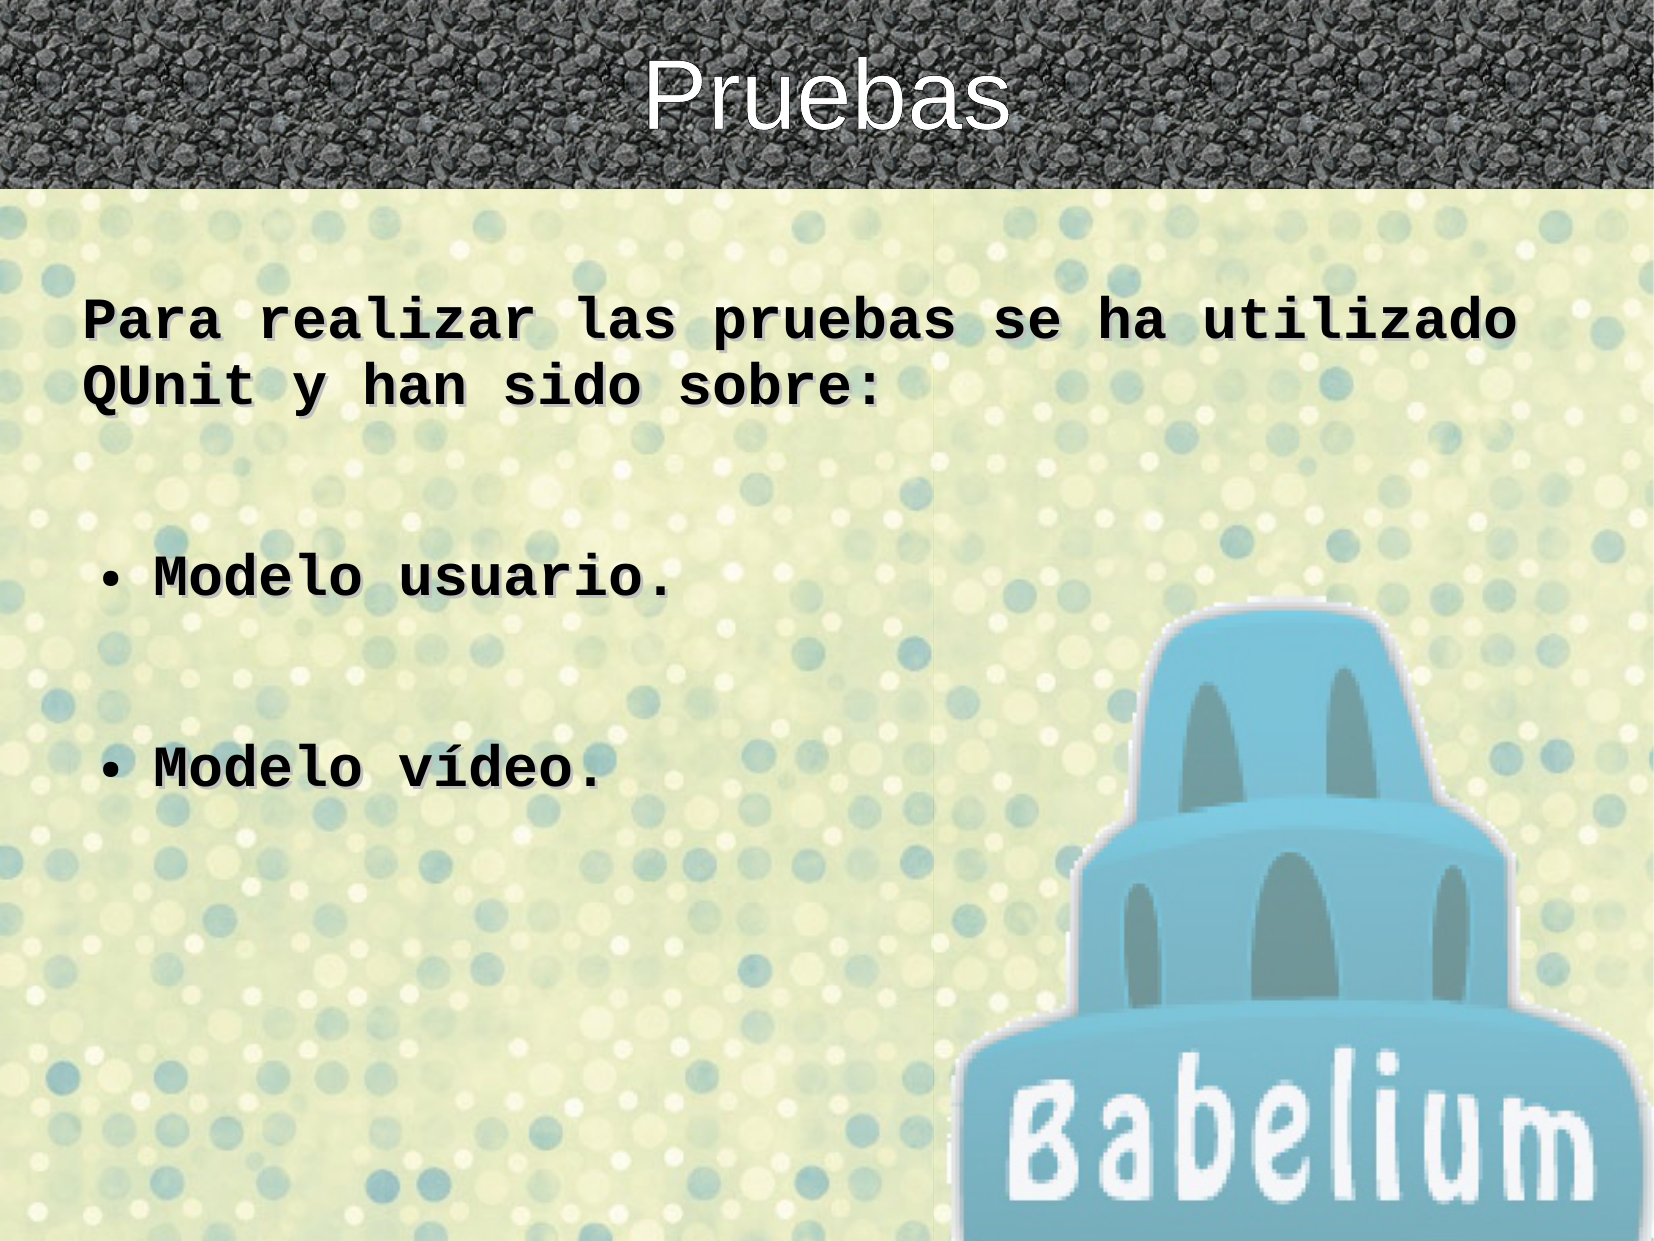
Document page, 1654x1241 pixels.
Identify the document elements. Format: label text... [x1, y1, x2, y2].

picture [0, 189, 1654, 1241]
list Para realizar las pruebas se ha utilizado QUnit y han sido sobre: Modelo usuario. Modelo vídeo. [82, 290, 1571, 1010]
title Pruebas [0, 0, 1654, 189]
